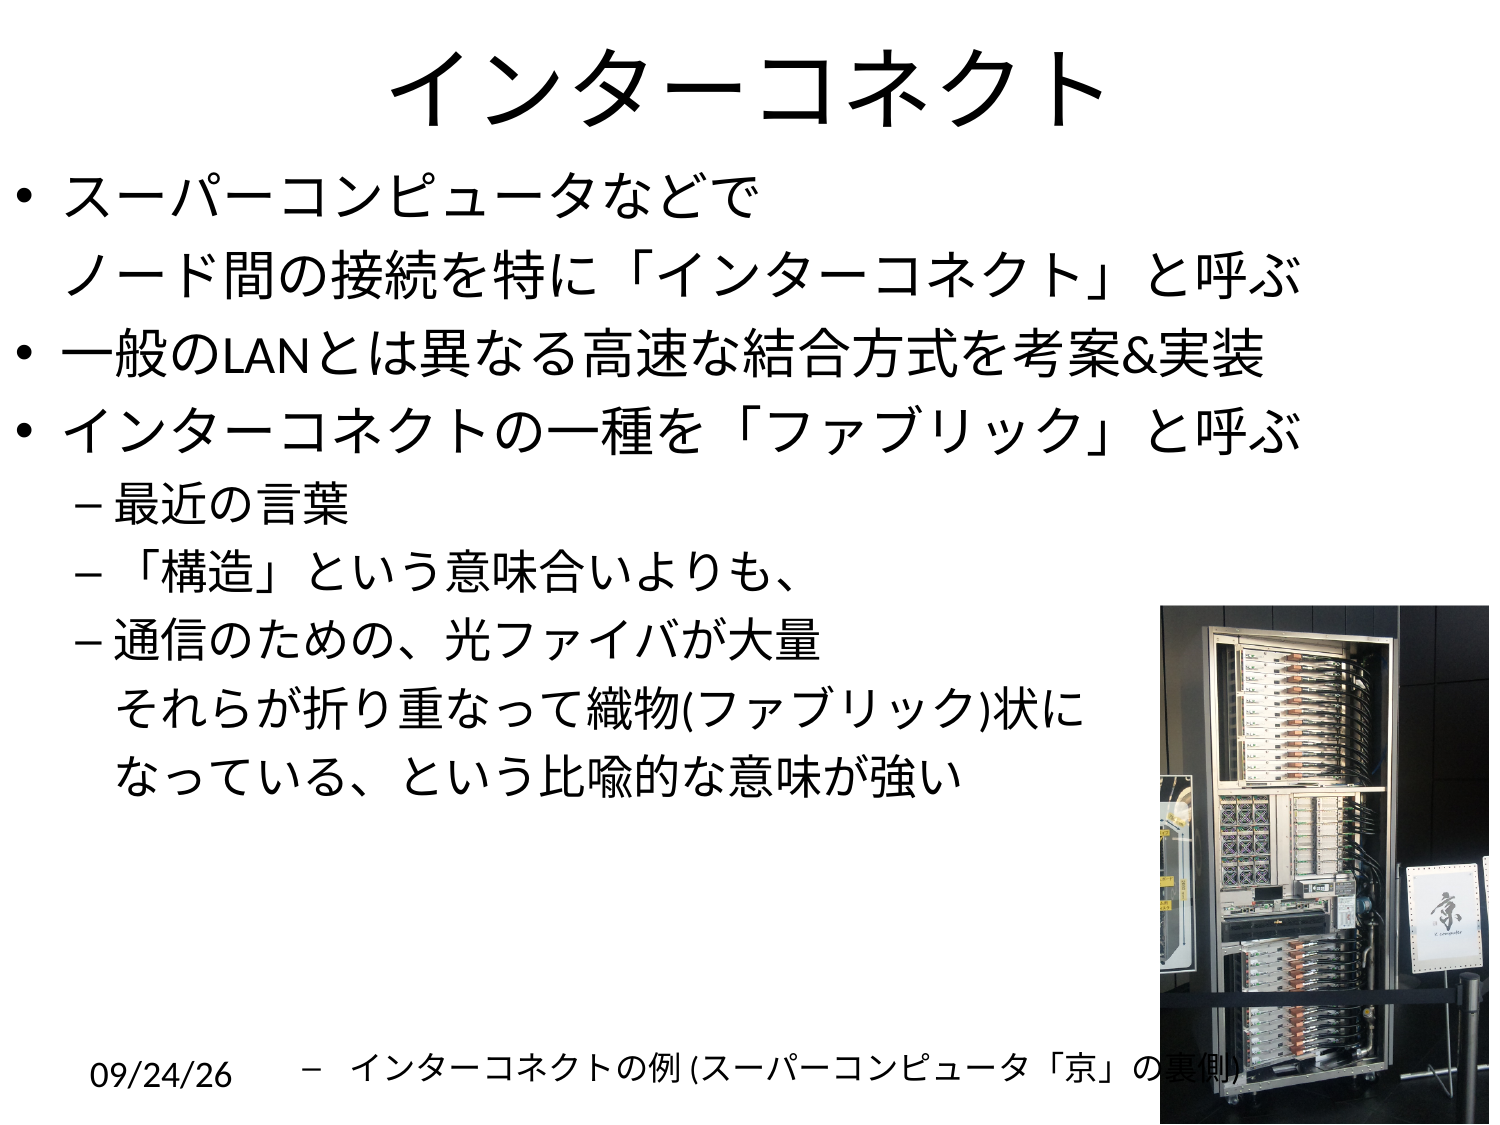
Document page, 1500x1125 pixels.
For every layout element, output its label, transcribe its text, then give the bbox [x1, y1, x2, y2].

title インターコネクト [75, 21, 1426, 154]
picture [1157, 602, 1490, 1039]
list スーパーコンピュータなどで ノード間の接続を特に「インターコネクト」と呼ぶ 一般のLANとは異なる高速な結合方式を考案&実装 インターコネクトの一種を「ファブリック」と呼ぶ 最近の言葉 「構造」という意味合いよりも、 通信のための、光ファイバが大量 それらが折り重なって織物(ファブリック)状に なっている、という比喩的な意味が強い [0, 155, 1351, 898]
text_box インターコネクトの例 (スーパーコンピュータ「京」の裏側) [212, 1039, 1500, 1125]
